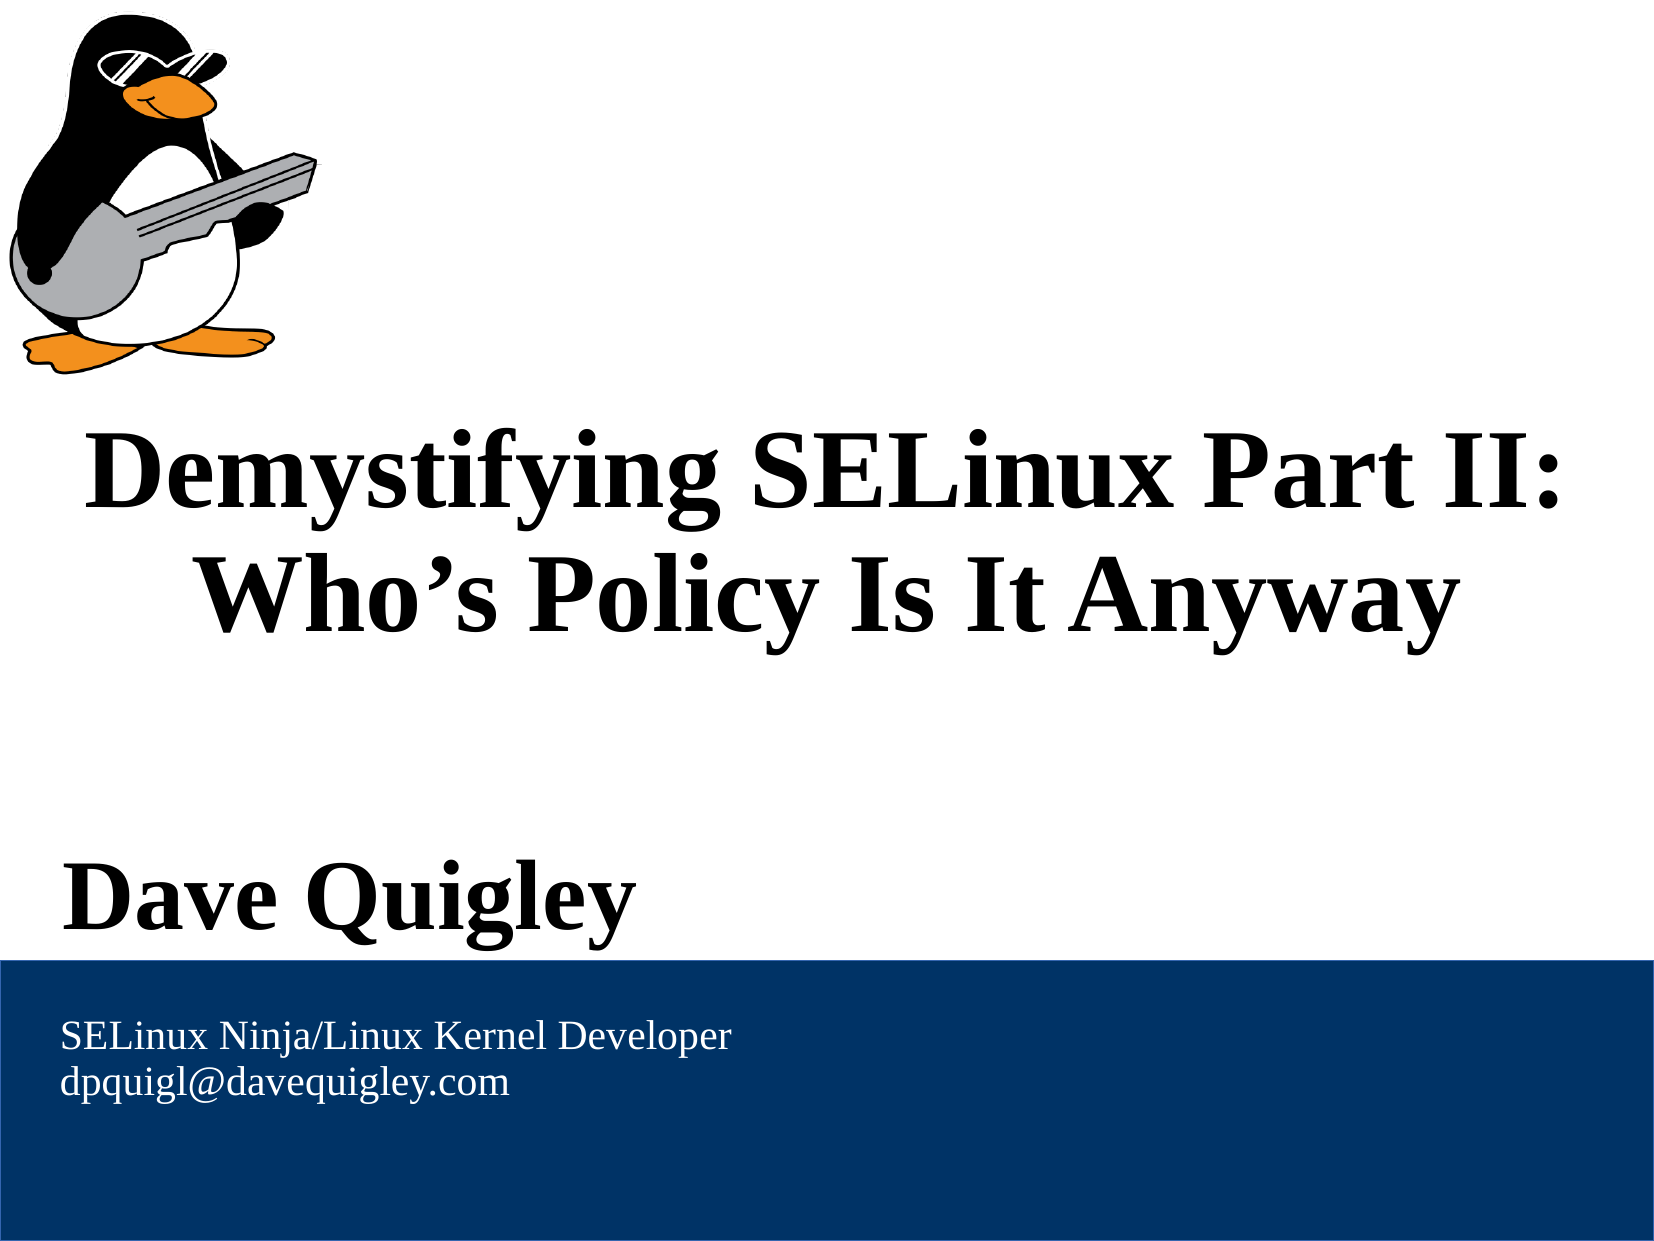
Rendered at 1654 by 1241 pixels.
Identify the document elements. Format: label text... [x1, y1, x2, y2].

title Demystifying SELinux Part II: Who’s Policy Is It Anyway [82, 406, 1571, 657]
picture [6, 0, 322, 388]
text_box SELinux Ninja/Linux Kernel Developer dpquigl@davequigley.com [45, 1004, 811, 1205]
text_box [0, 960, 1654, 1241]
text_box Dave Quigley [47, 833, 768, 959]
